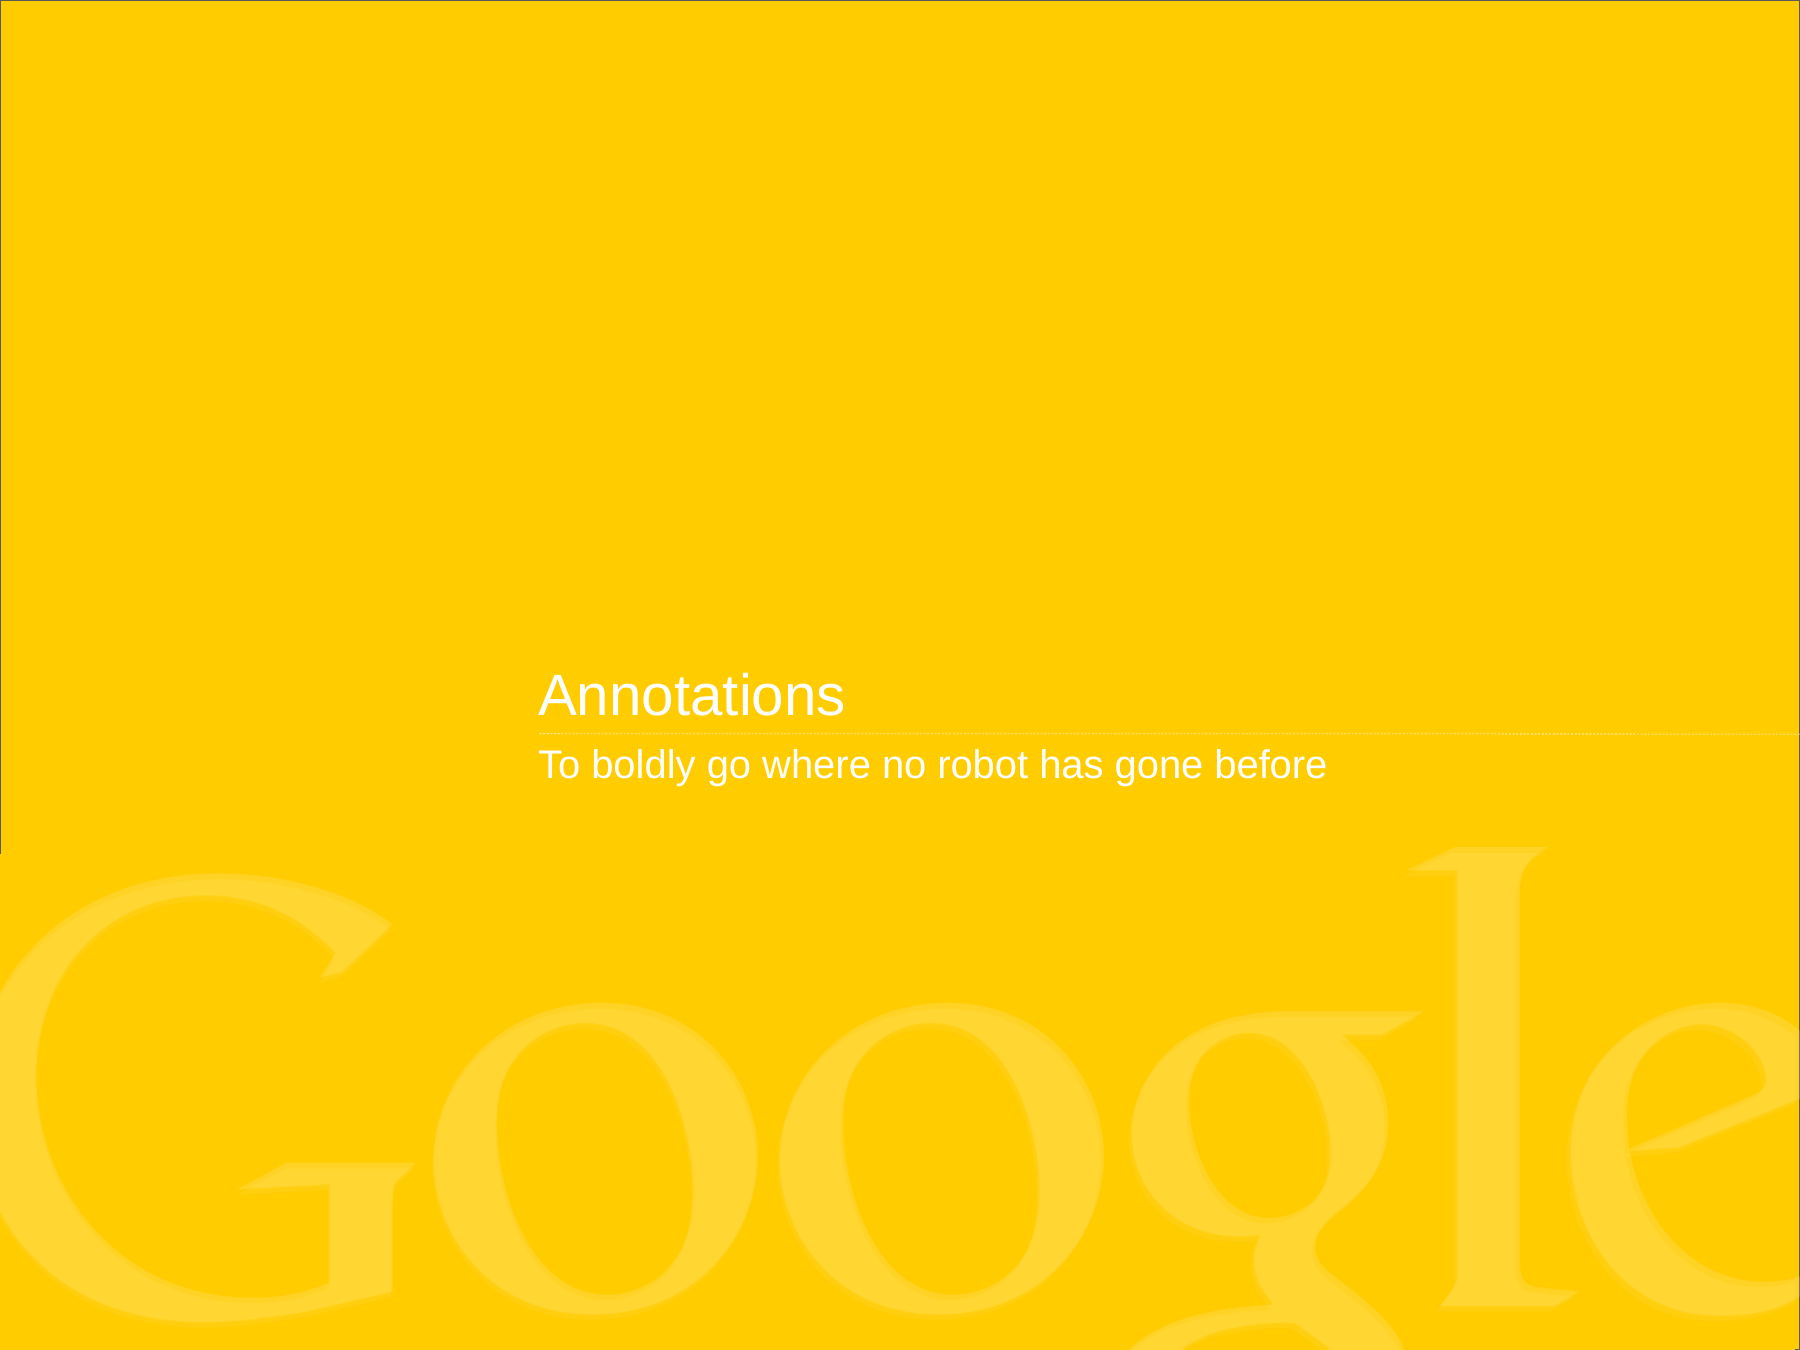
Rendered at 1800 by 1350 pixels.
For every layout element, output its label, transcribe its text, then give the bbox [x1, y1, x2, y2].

title Annotations [523, 641, 1752, 734]
picture [0, 847, 1800, 1350]
subtitle To boldly go where no robot has gone before [523, 734, 1752, 801]
